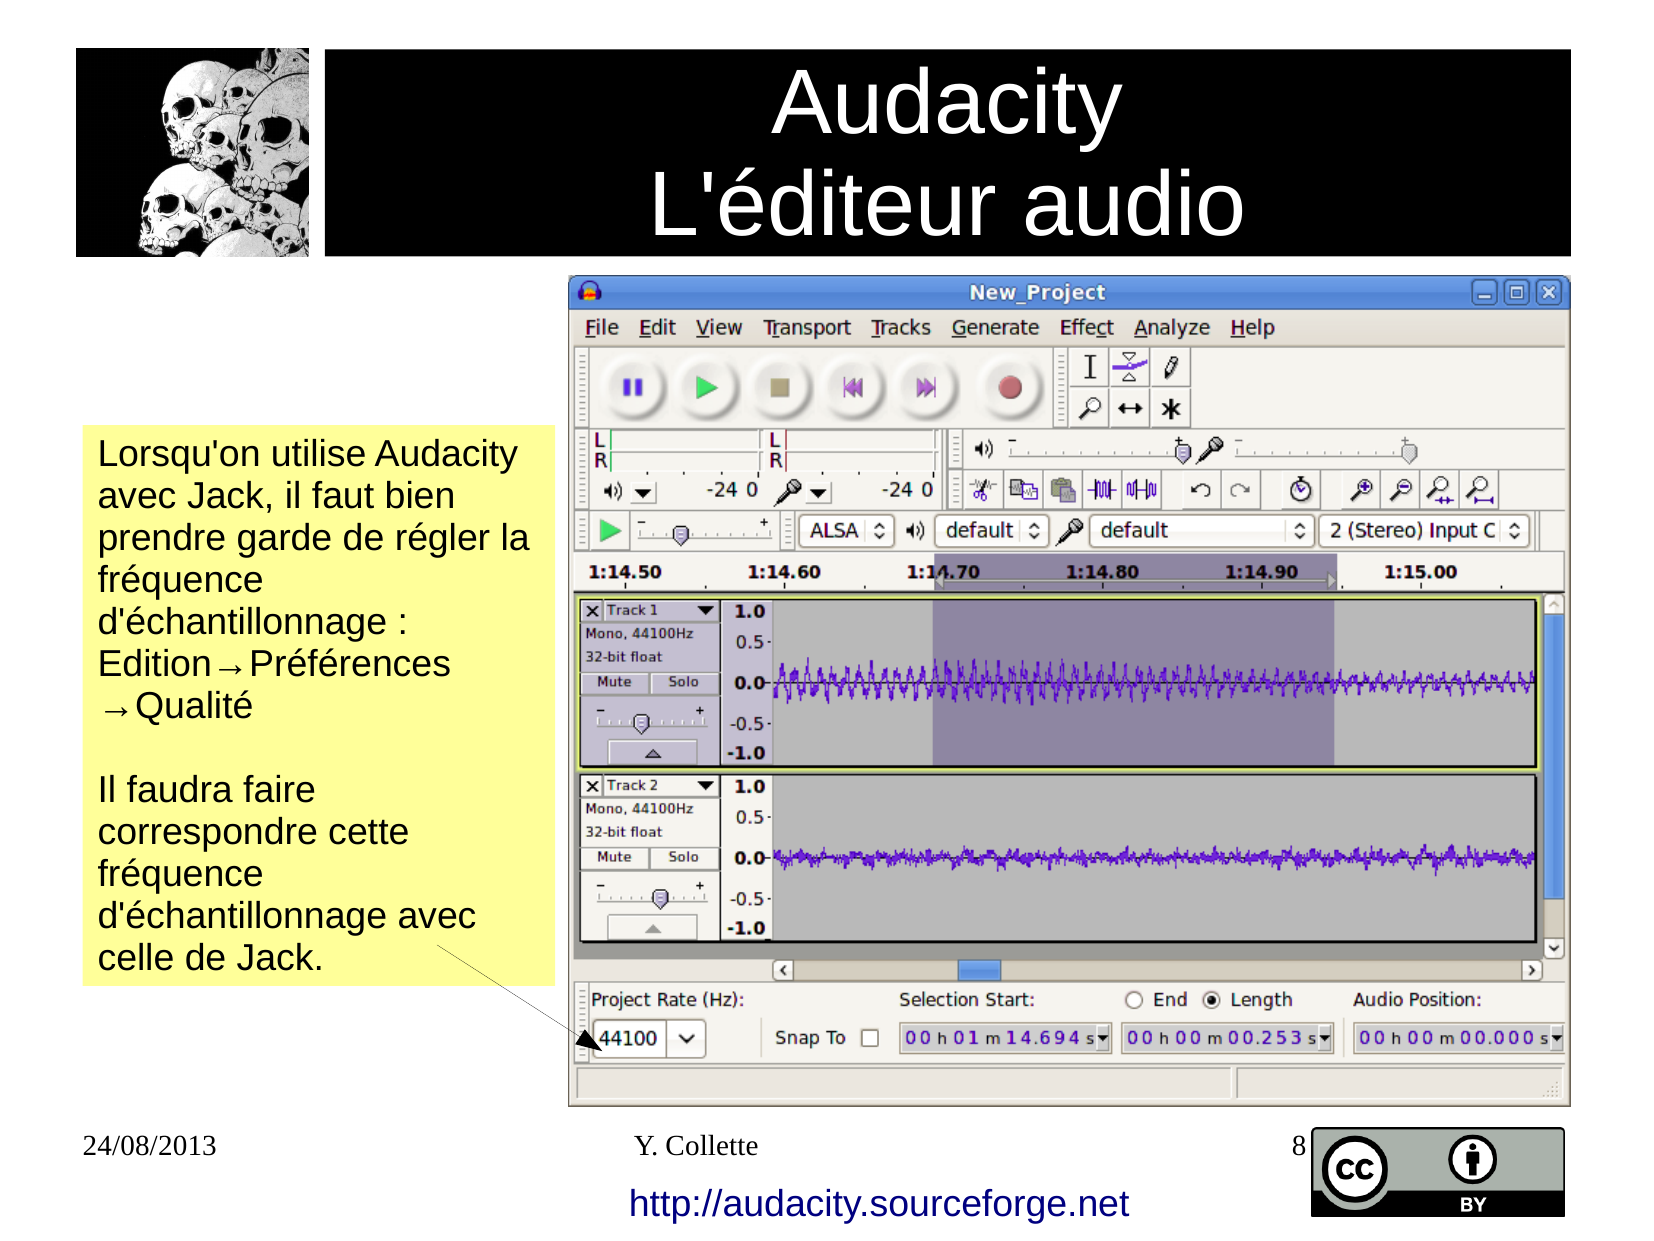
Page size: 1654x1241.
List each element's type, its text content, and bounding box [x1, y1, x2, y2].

title Audacity L'éditeur audio [324, 49, 1571, 257]
text_box Lorsqu'on utilise Audacity avec Jack, il faut bien prendre garde de régler la fréquence d'échantillonnage : Edition→Préférences →Qualité Il faudra faire correspondre cette fréquence d'échantillonnage avec celle de Jack. [82, 425, 556, 986]
picture [568, 275, 1571, 1107]
text_box http://audacity.sourceforge.net [614, 1175, 1158, 1233]
picture [76, 48, 309, 257]
picture [1311, 1127, 1565, 1217]
